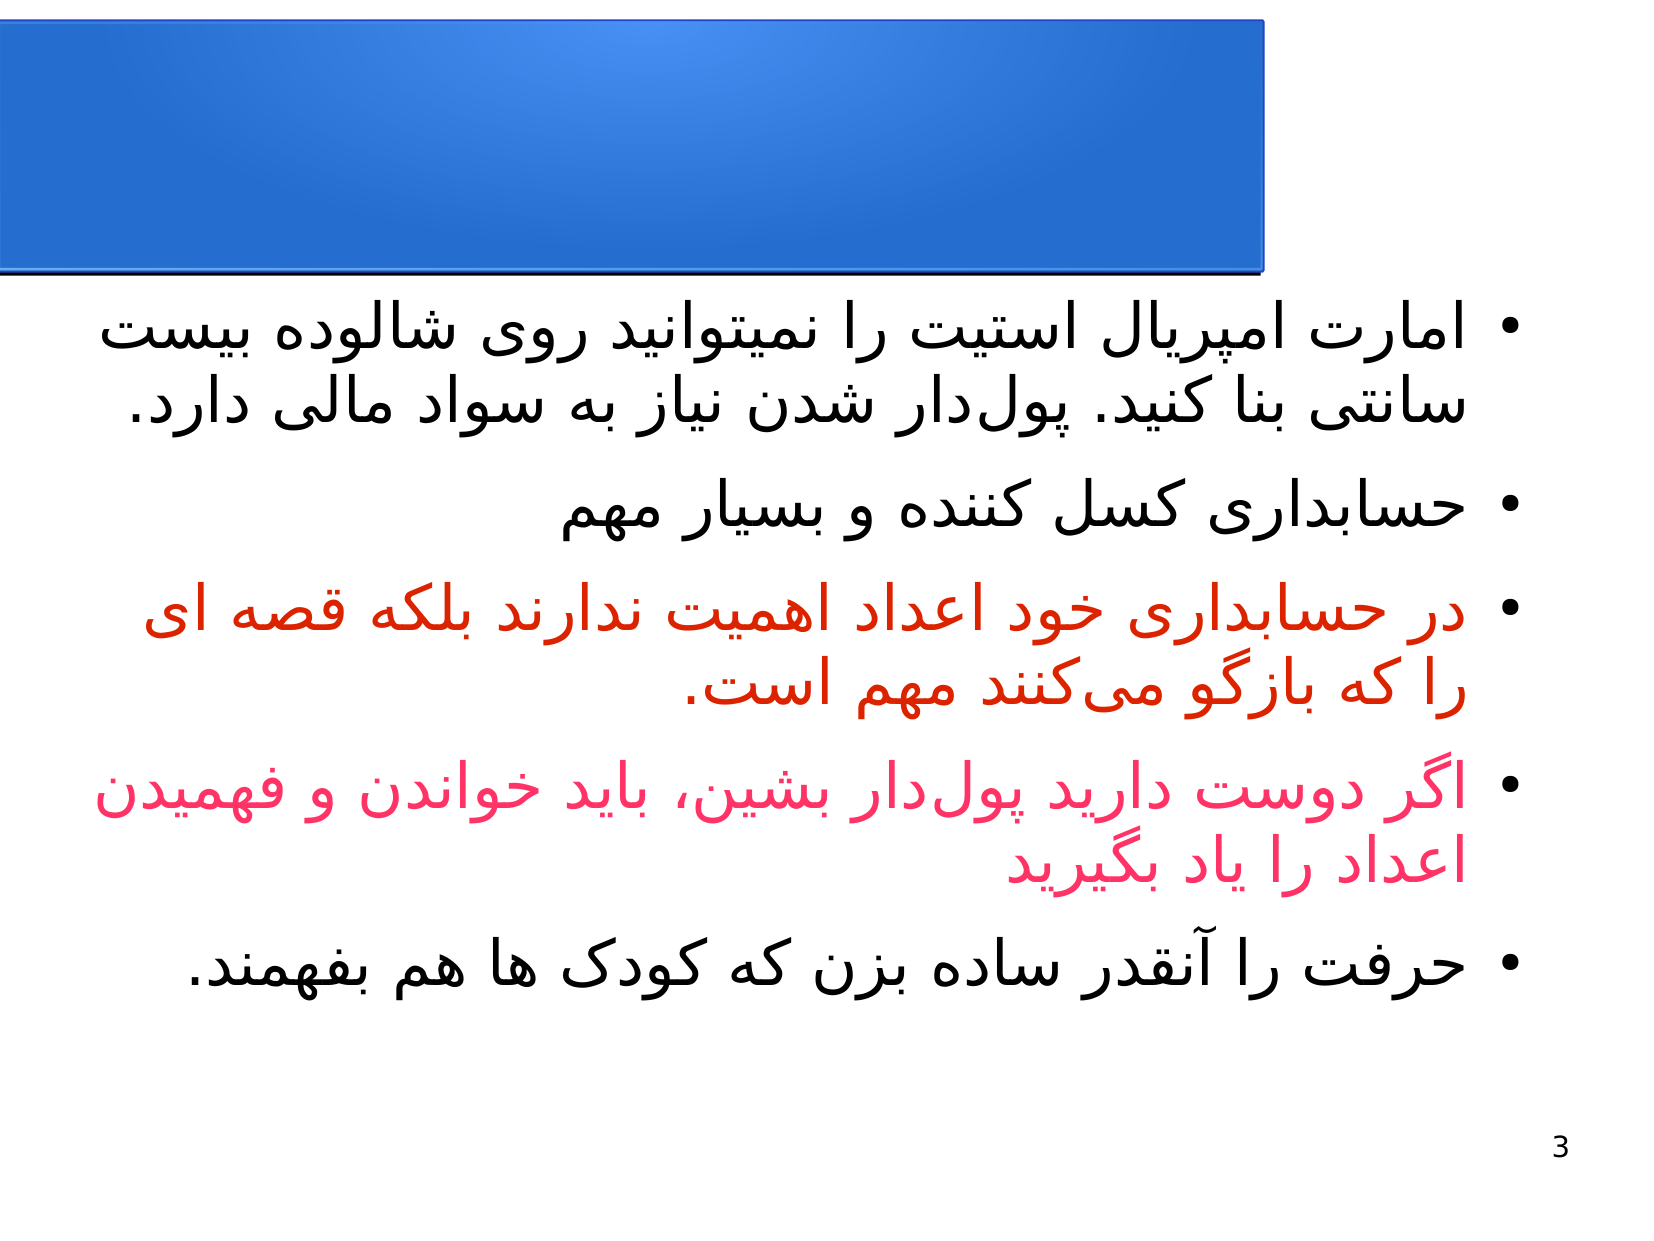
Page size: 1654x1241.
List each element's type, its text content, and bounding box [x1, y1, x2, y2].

list امارت امپریال استیت را نمیتوانید روی شالوده بیست سانتی بنا کنید. پول‌دار شدن نیاز به سواد مالی دارد. حسابداری کسل کننده و بسیار مهم در حسابداری خود اعداد اهمیت ندارند بلکه قصه ای را که بازگو می‌کنند مهم است. اگر دوست دارید پول‌دار بشین، باید خواندن و فهمیدن اعداد را یاد بگیرید حرفت را آنقدر ساده بزن که کودک ها هم بفهمند. [82, 290, 1538, 1010]
